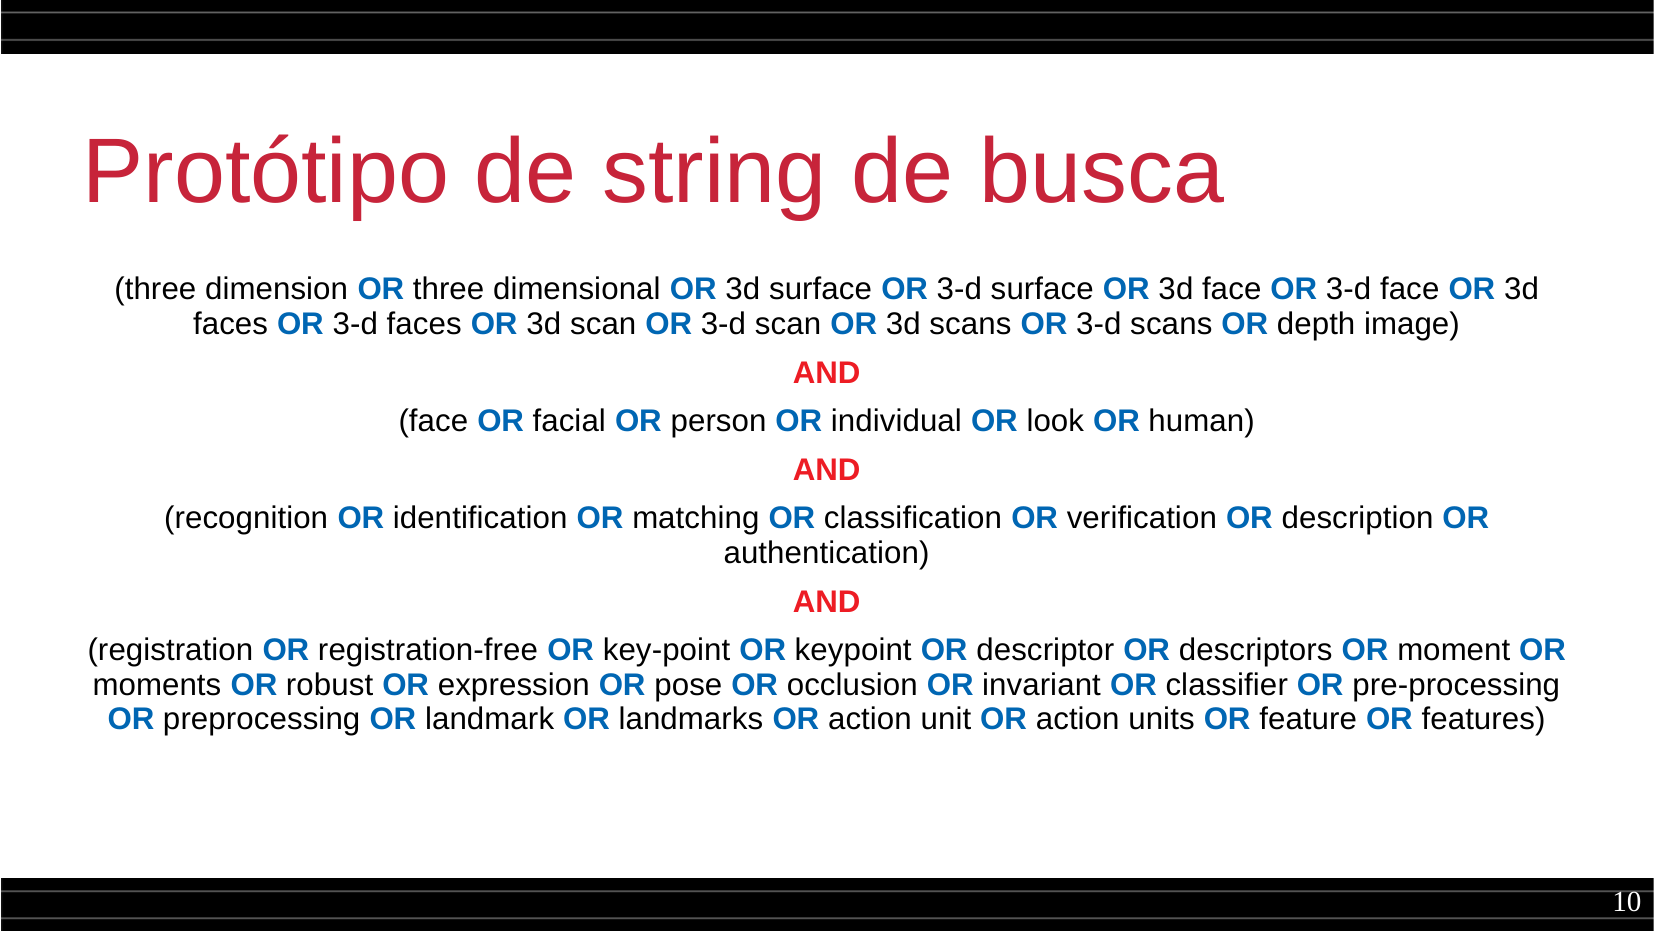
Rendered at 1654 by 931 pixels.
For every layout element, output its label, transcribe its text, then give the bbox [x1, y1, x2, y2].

picture [1, 0, 1654, 54]
title Protótipo de string de busca [82, 92, 1571, 249]
picture [1, 878, 1654, 931]
list (three dimension OR three dimensional OR 3d surface OR 3-d surface OR 3d face OR 3-d face OR 3d faces OR 3-d faces OR 3d scan OR 3-d scan OR 3d scans OR 3-d scans OR depth image) AND (face OR facial OR person OR individual OR look OR human) AND (recognition OR identification OR matching OR classification OR verification OR description OR authentication) AND (registration OR registration-free OR key-point OR keypoint OR descriptor OR descriptors OR moment OR moments OR robust OR expression OR pose OR occlusion OR invariant OR classifier OR pre-processing OR preprocessing OR landmark OR landmarks OR action unit OR action units OR feature OR features) [82, 271, 1571, 758]
